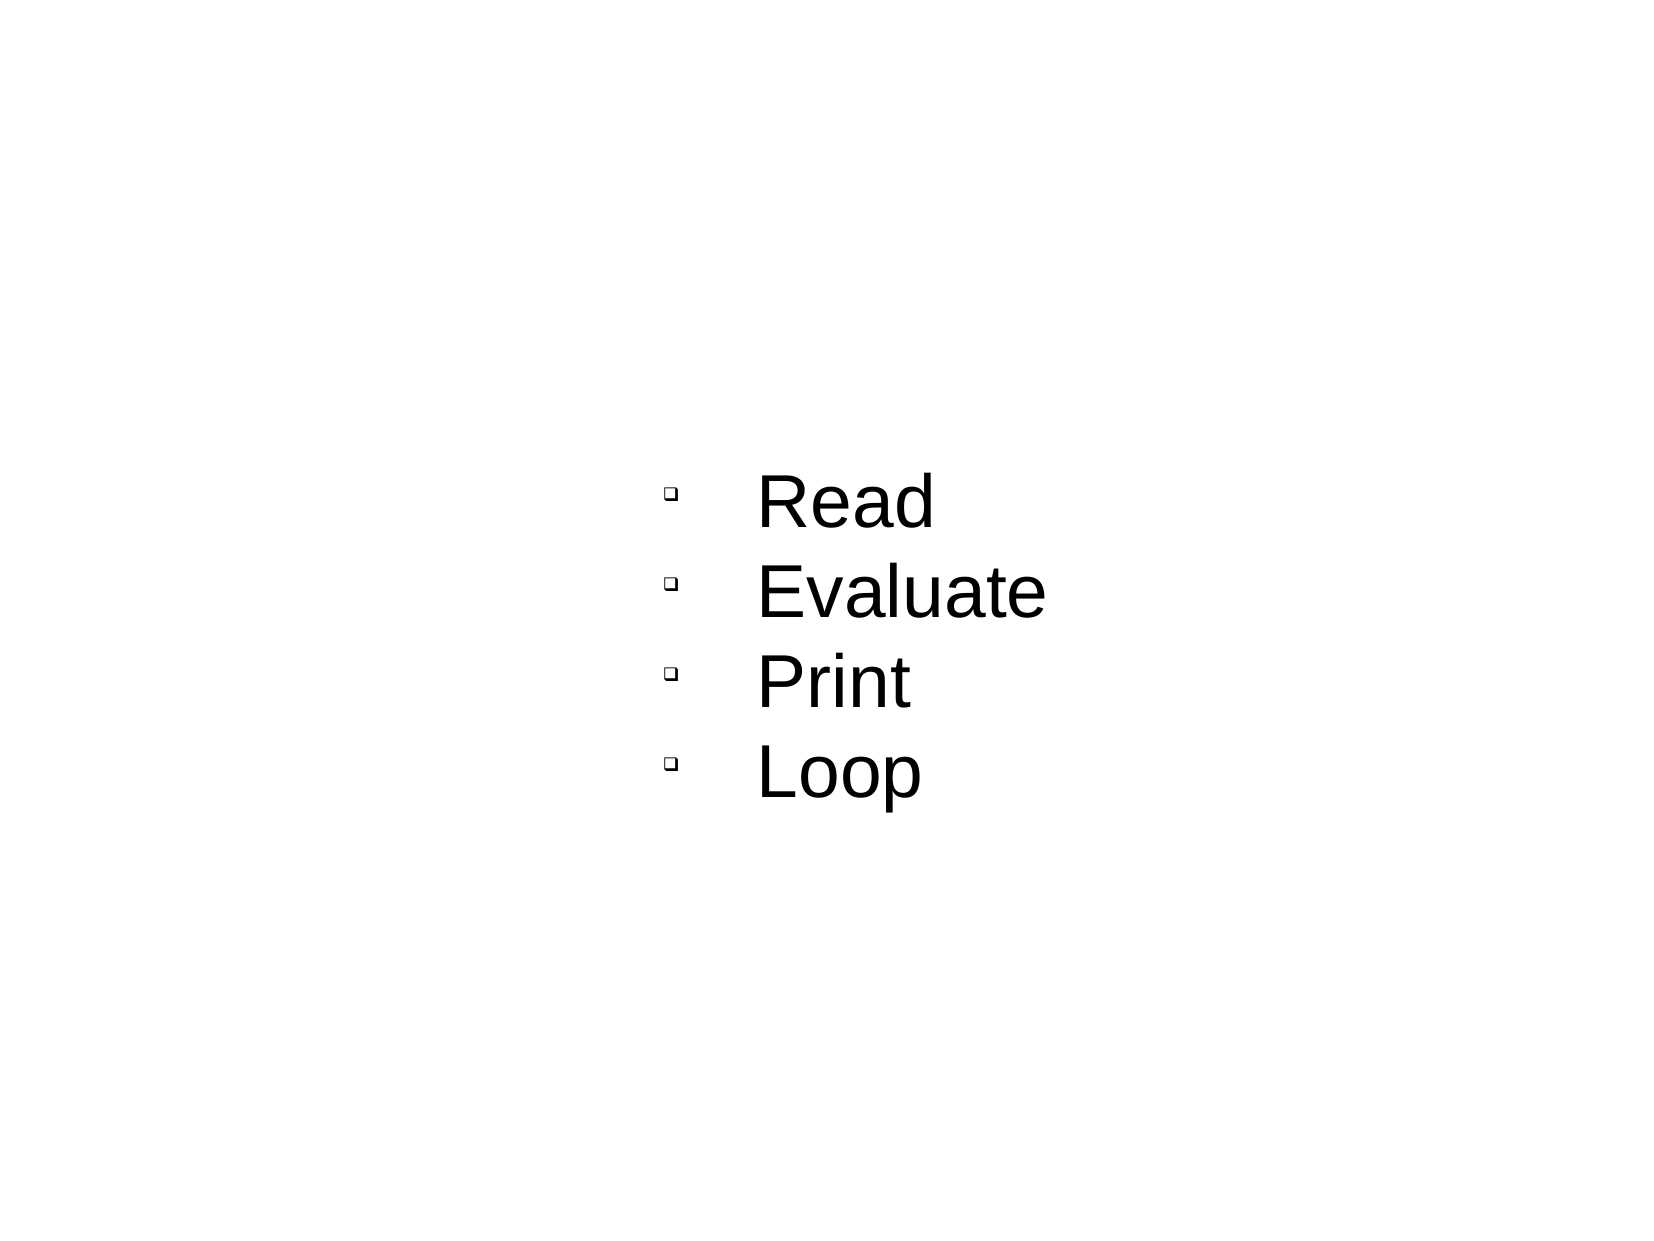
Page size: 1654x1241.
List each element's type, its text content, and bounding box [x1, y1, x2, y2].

text_box Read Evaluate Print Loop [648, 444, 1402, 983]
